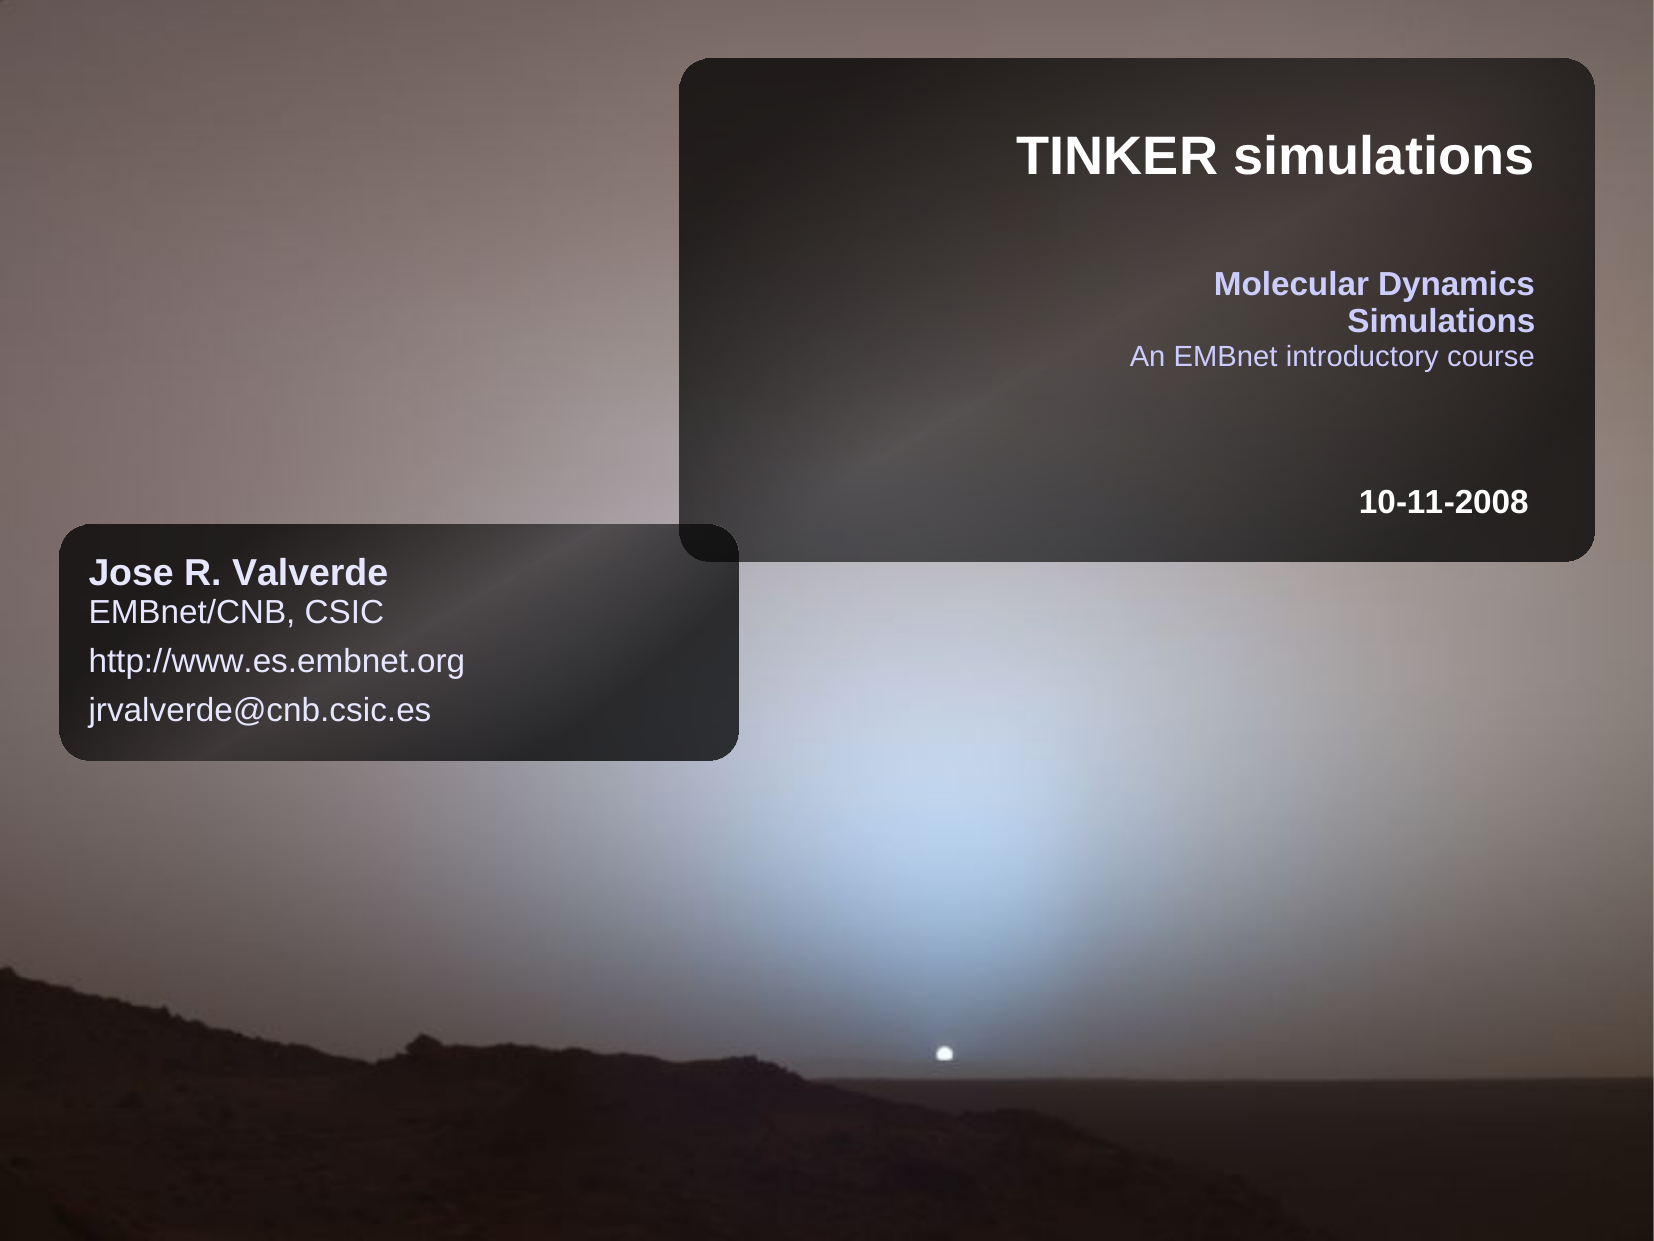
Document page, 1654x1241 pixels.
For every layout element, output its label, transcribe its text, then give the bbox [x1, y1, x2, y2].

title TINKER simulations [740, 88, 1536, 223]
picture [0, 0, 1654, 1241]
